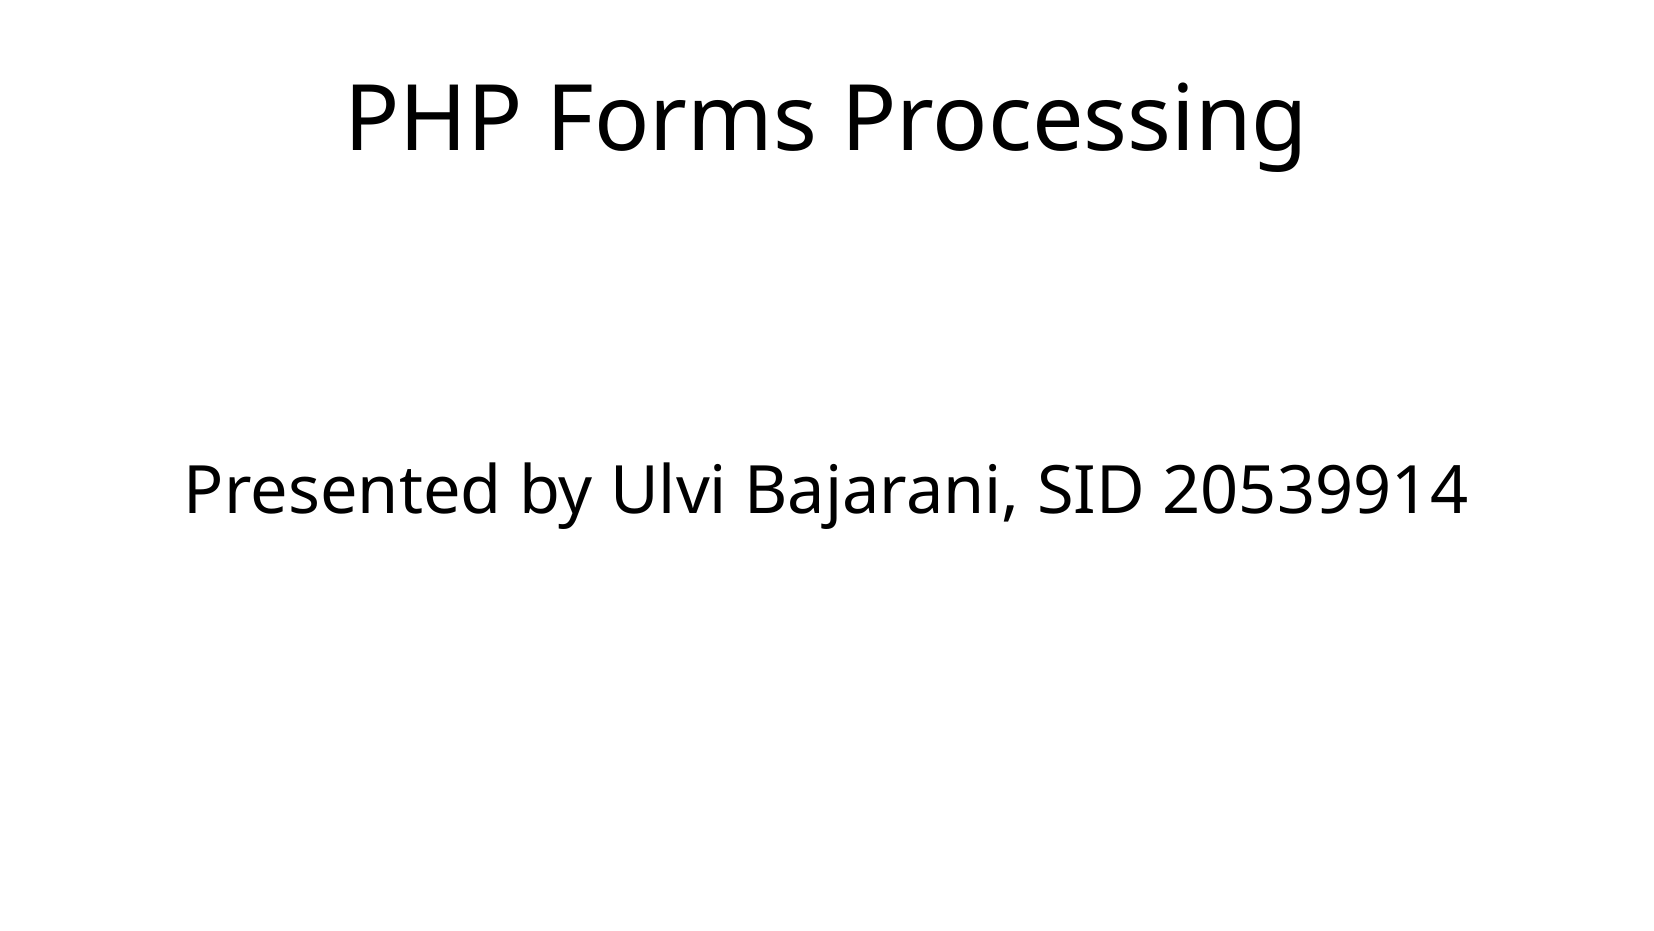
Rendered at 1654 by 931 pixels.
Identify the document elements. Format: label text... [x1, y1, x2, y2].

subtitle Presented by Ulvi Bajarani, SID 20539914 [82, 217, 1571, 758]
title PHP Forms Processing [82, 37, 1571, 193]
